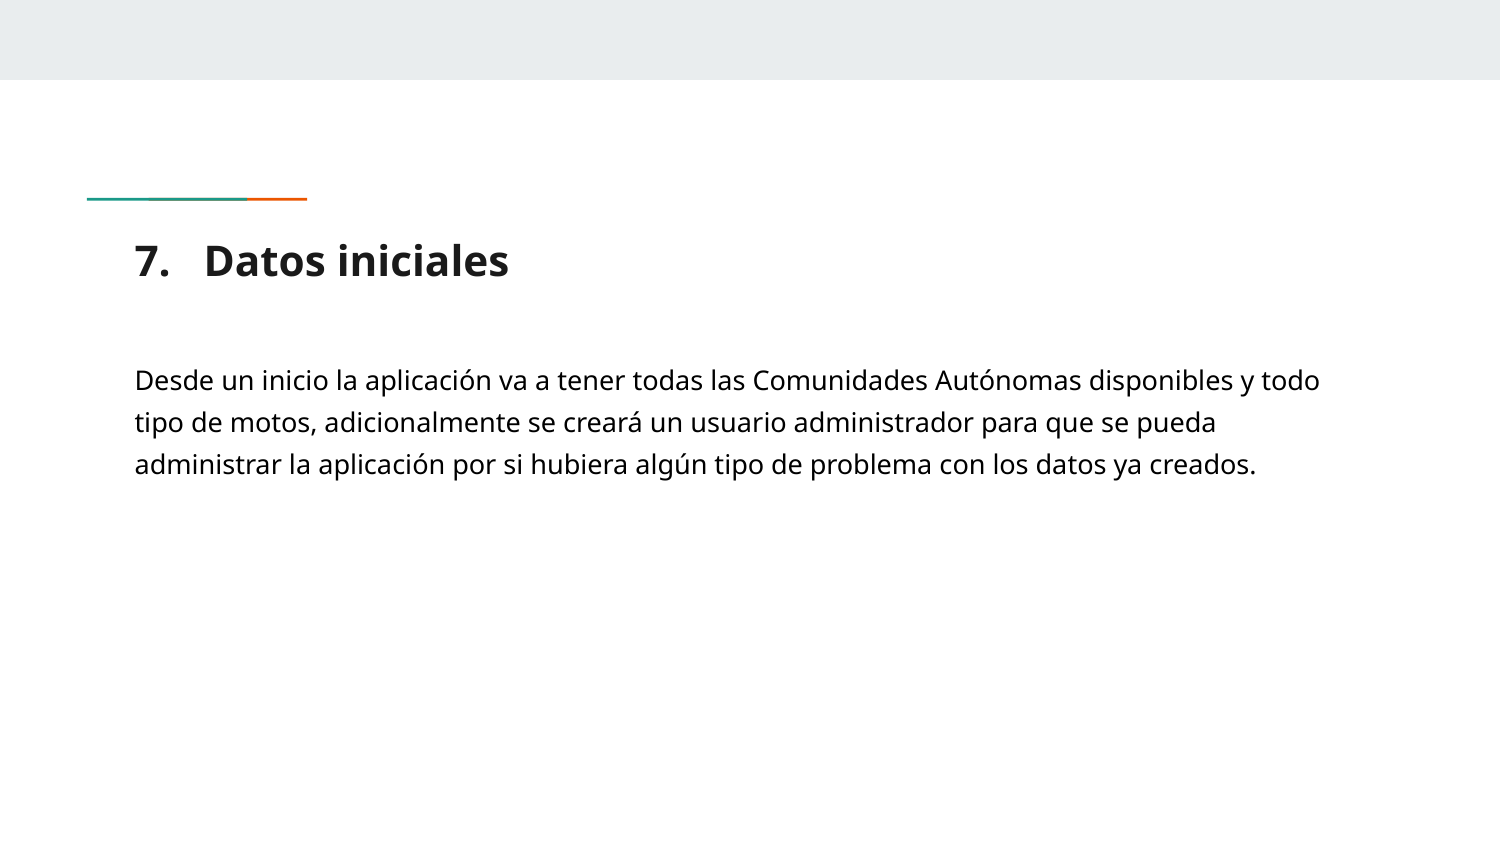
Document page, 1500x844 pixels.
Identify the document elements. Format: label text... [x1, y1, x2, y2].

title 7. Datos iniciales [119, 216, 1381, 305]
list Desde un inicio la aplicación va a tener todas las Comunidades Autónomas disponibles y todo tipo de motos, adicionalmente se creará un usuario administrador para que se pueda administrar la aplicación por si hubiera algún tipo de problema con los datos ya creados. [119, 341, 1381, 712]
